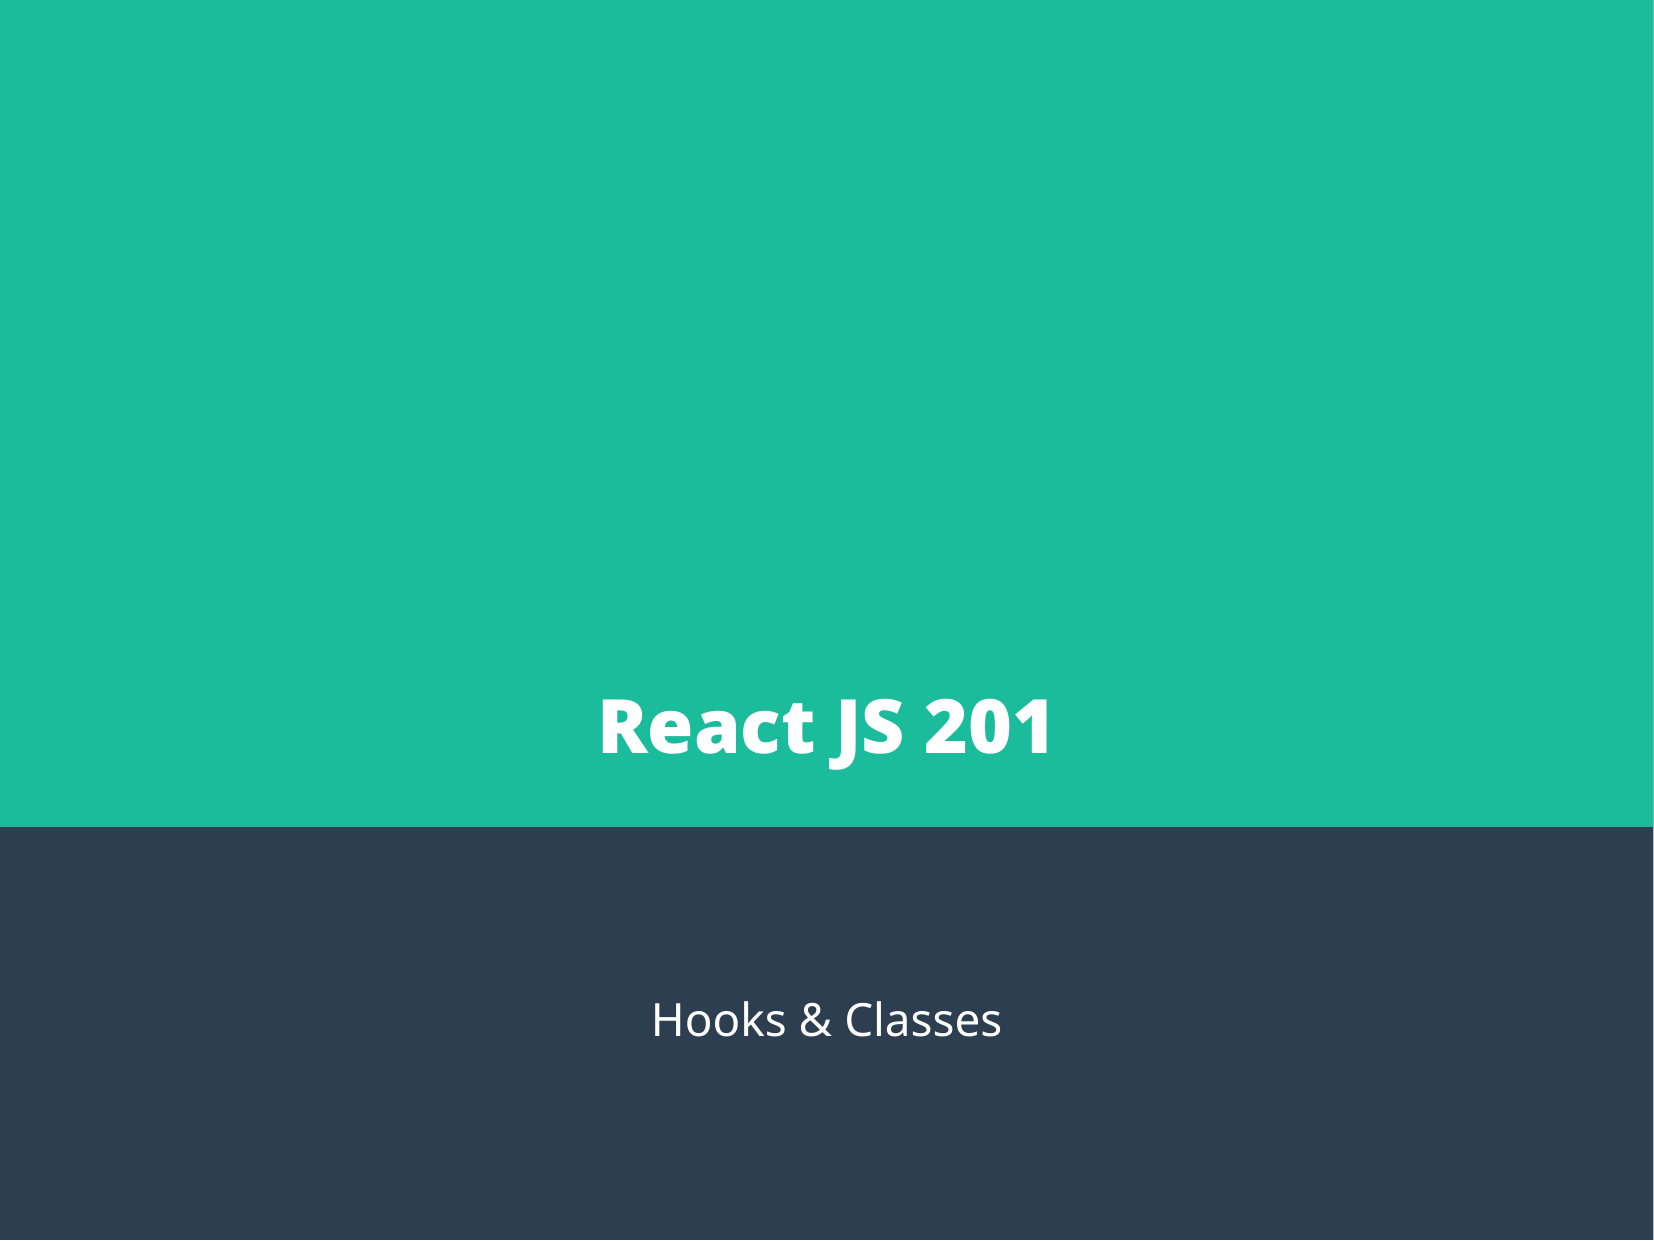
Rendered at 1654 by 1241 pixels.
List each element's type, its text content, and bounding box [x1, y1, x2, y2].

title React JS 201 [59, 620, 1595, 778]
subtitle Hooks & Classes [59, 856, 1595, 1182]
